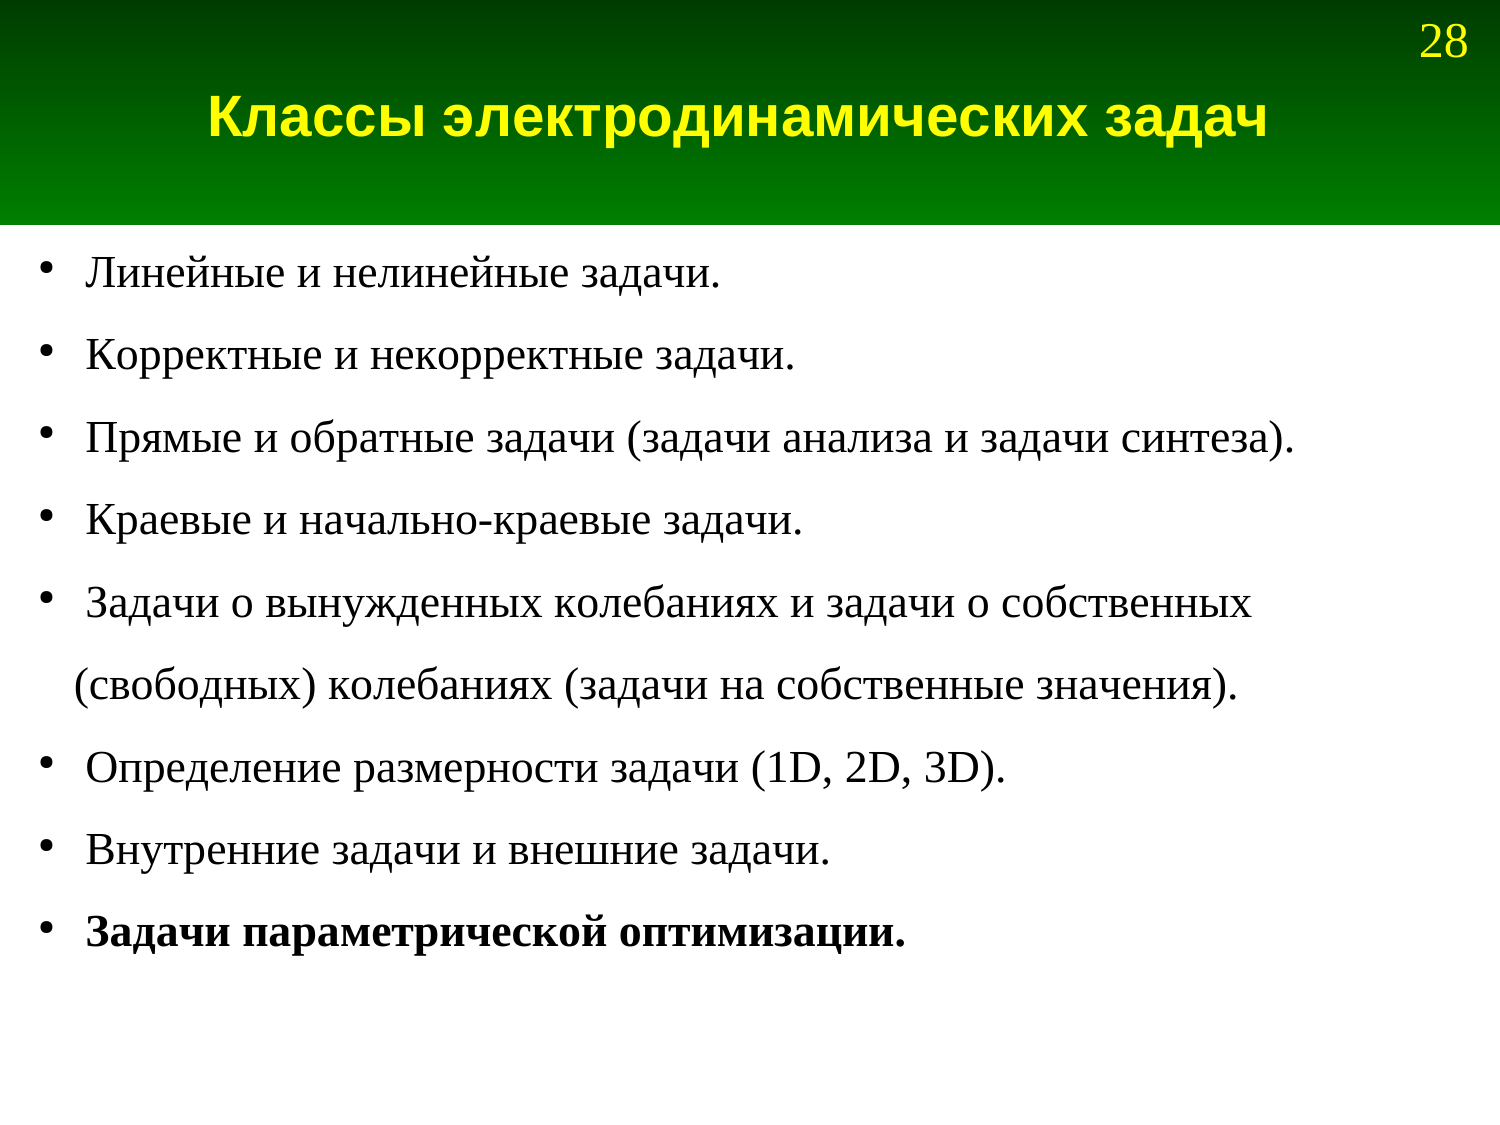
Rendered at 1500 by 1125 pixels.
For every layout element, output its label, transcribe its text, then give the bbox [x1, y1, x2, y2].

title Классы электродинамических задач [88, 18, 1389, 206]
text_box Линейные и нелинейные задачи. Корректные и некорректные задачи. Прямые и обратные задачи (задачи анализа и задачи синтеза). Краевые и начально-краевые задачи. Задачи о вынужденных колебаниях и задачи о собственных (свободных) колебаниях (задачи на собственные значения). Определение размерности задачи (1D, 2D, 3D). Внутренние задачи и внешние задачи. Задачи параметрической оптимизации. [23, 206, 1500, 1122]
